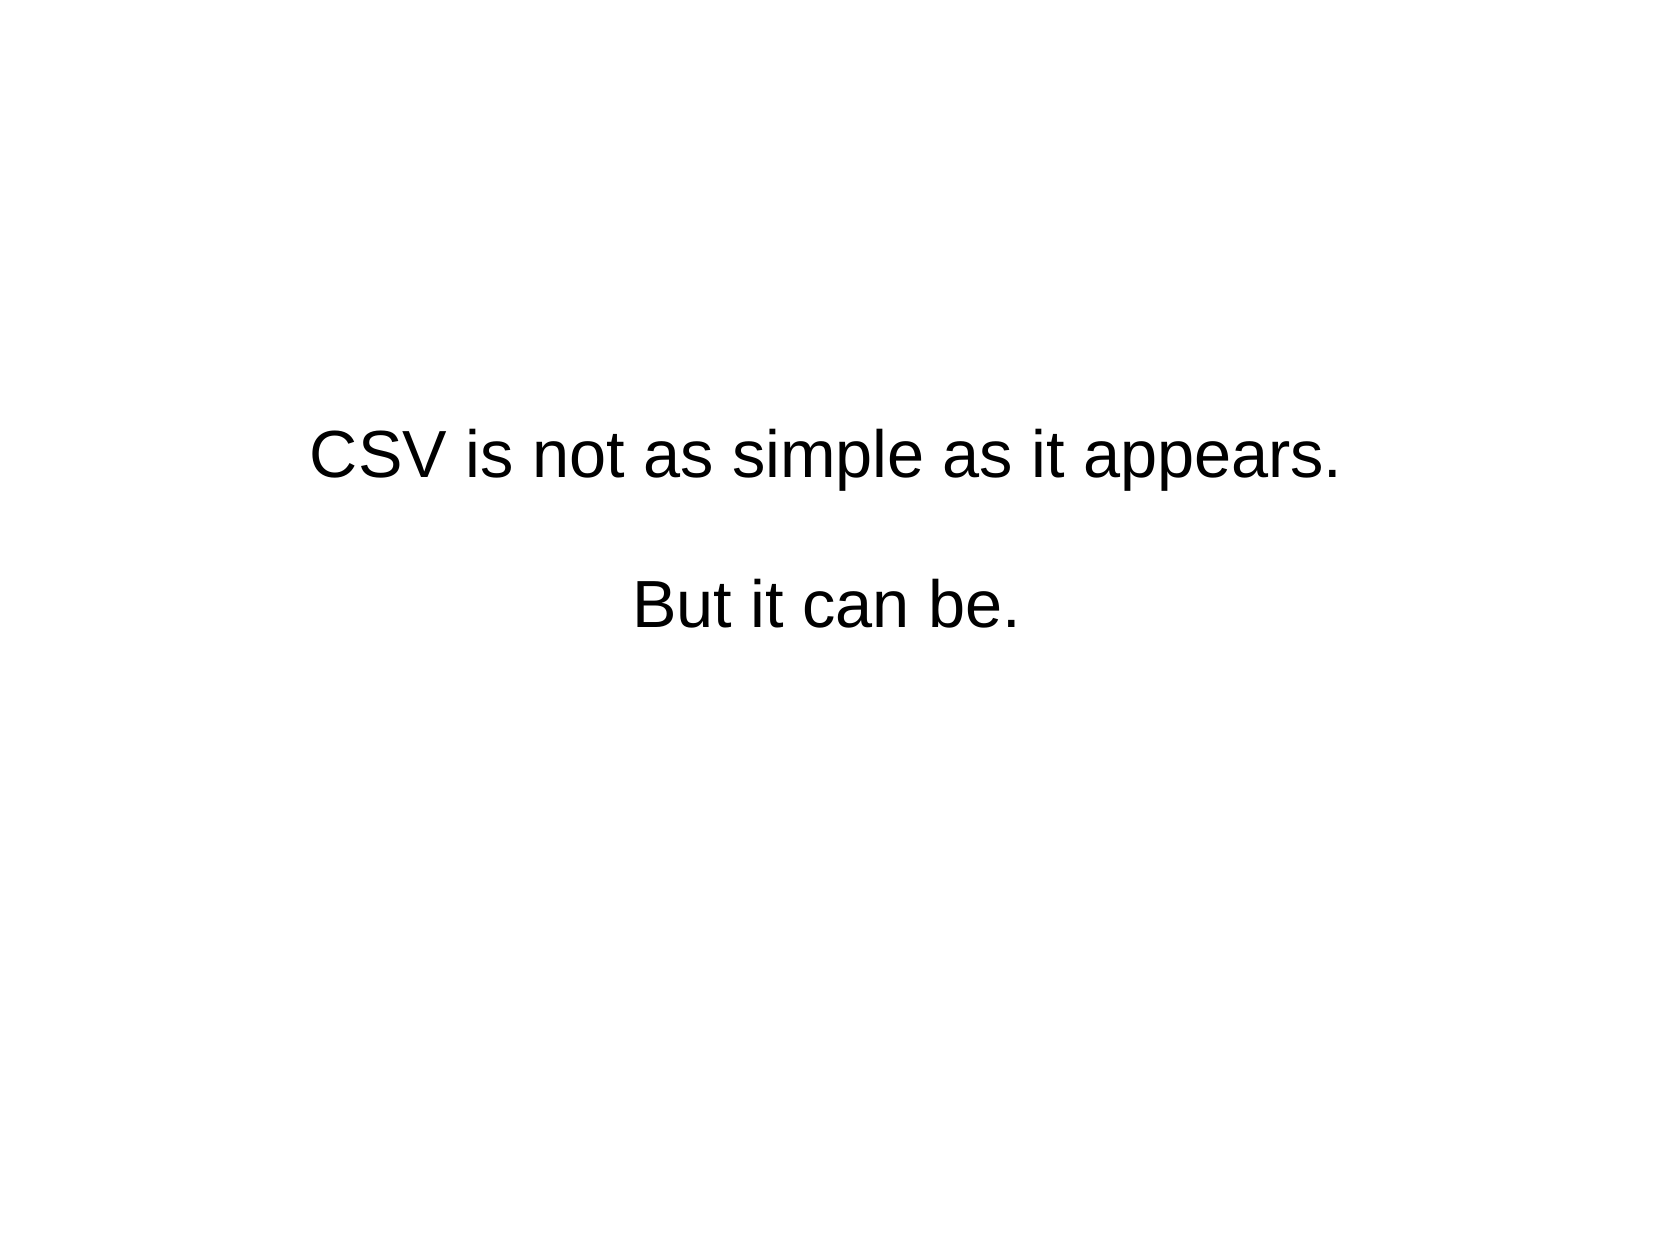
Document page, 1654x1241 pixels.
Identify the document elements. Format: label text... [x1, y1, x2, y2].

subtitle CSV is not as simple as it appears. But it can be. [82, 49, 1571, 1010]
